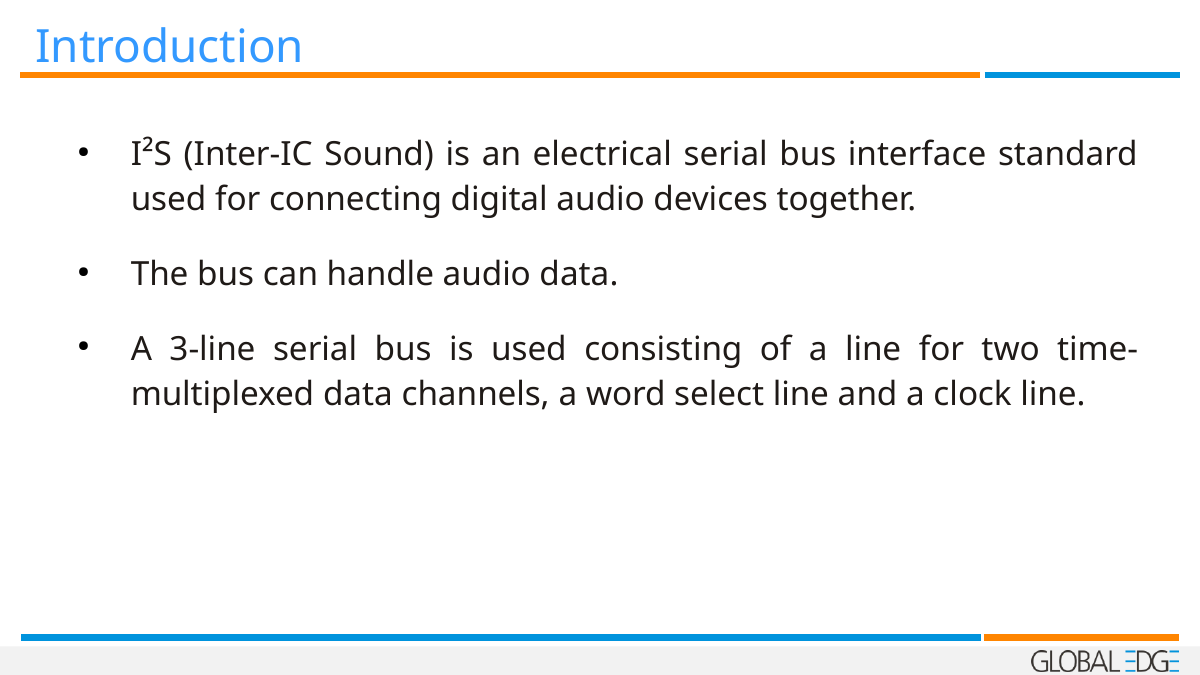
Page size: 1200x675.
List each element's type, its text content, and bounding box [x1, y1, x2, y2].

picture [1031, 650, 1179, 672]
list I²S (Inter-IC Sound) is an electrical serial bus interface standard used for connecting digital audio devices together. The bus can handle audio data. A 3-line serial bus is used consisting of a line for two time-multiplexed data channels, a word select line and a clock line. [60, 129, 1140, 550]
title Introduction [35, 17, 1111, 72]
